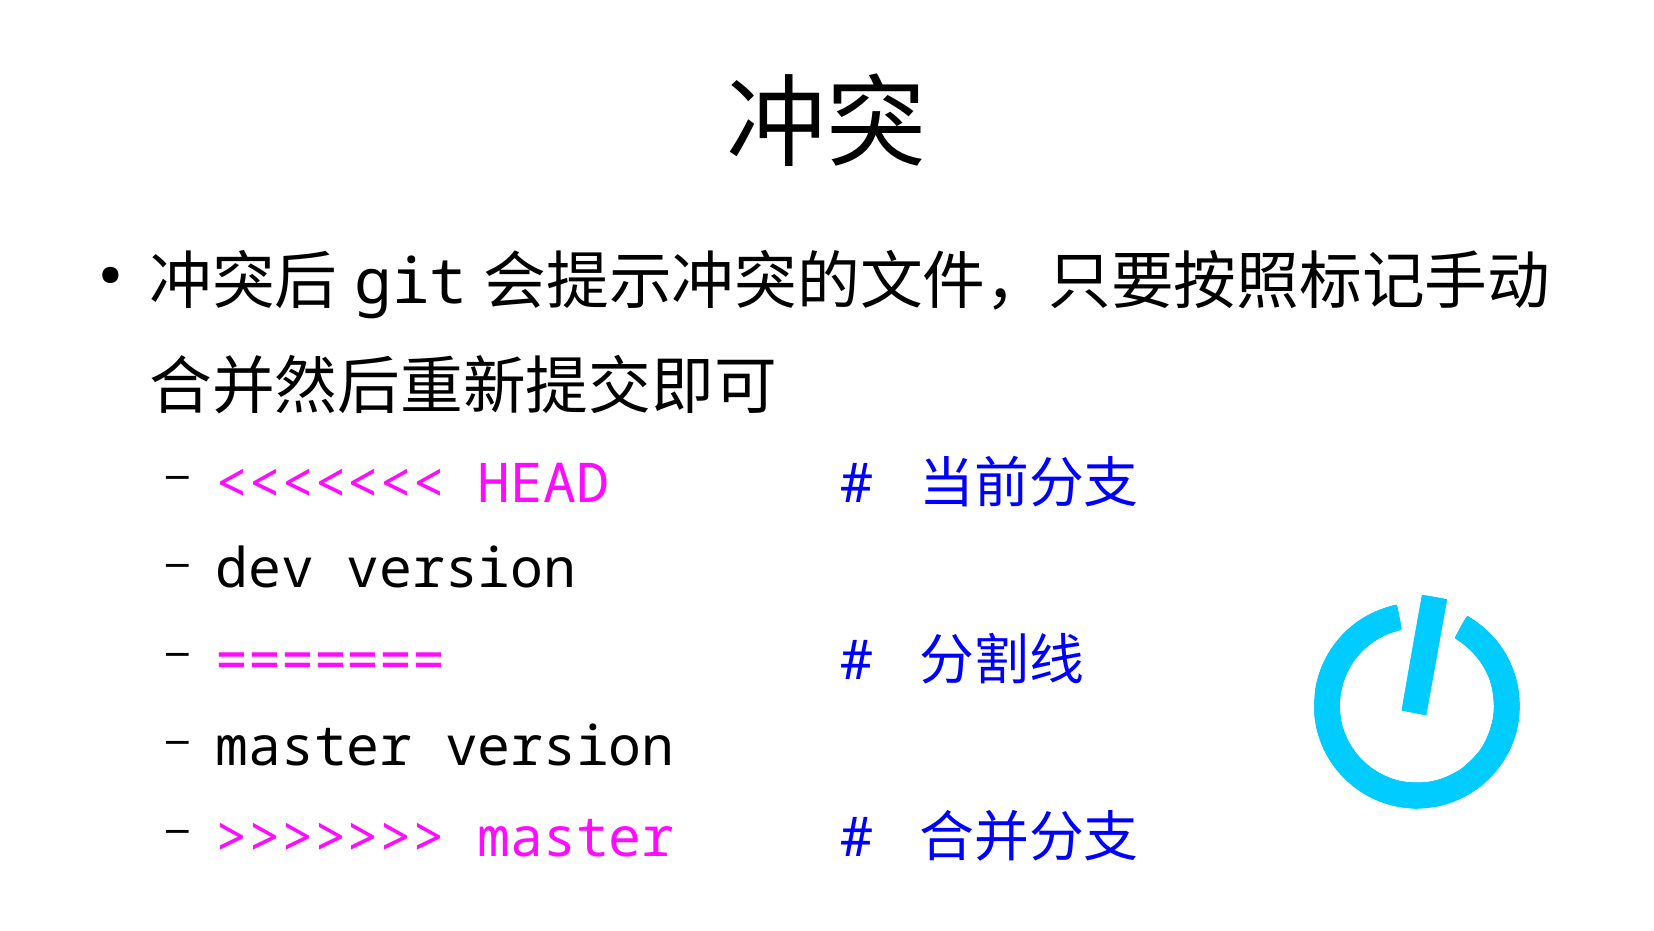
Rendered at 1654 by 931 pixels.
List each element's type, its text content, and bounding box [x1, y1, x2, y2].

title 冲突 [82, 37, 1571, 193]
list 冲突后git会提示冲突的文件，只要按照标记手动合并然后重新提交即可 <<<<<<< HEAD # 当前分支 dev version ======= # 分割线 master version >>>>>>> master # 合并分支 [82, 217, 1571, 875]
